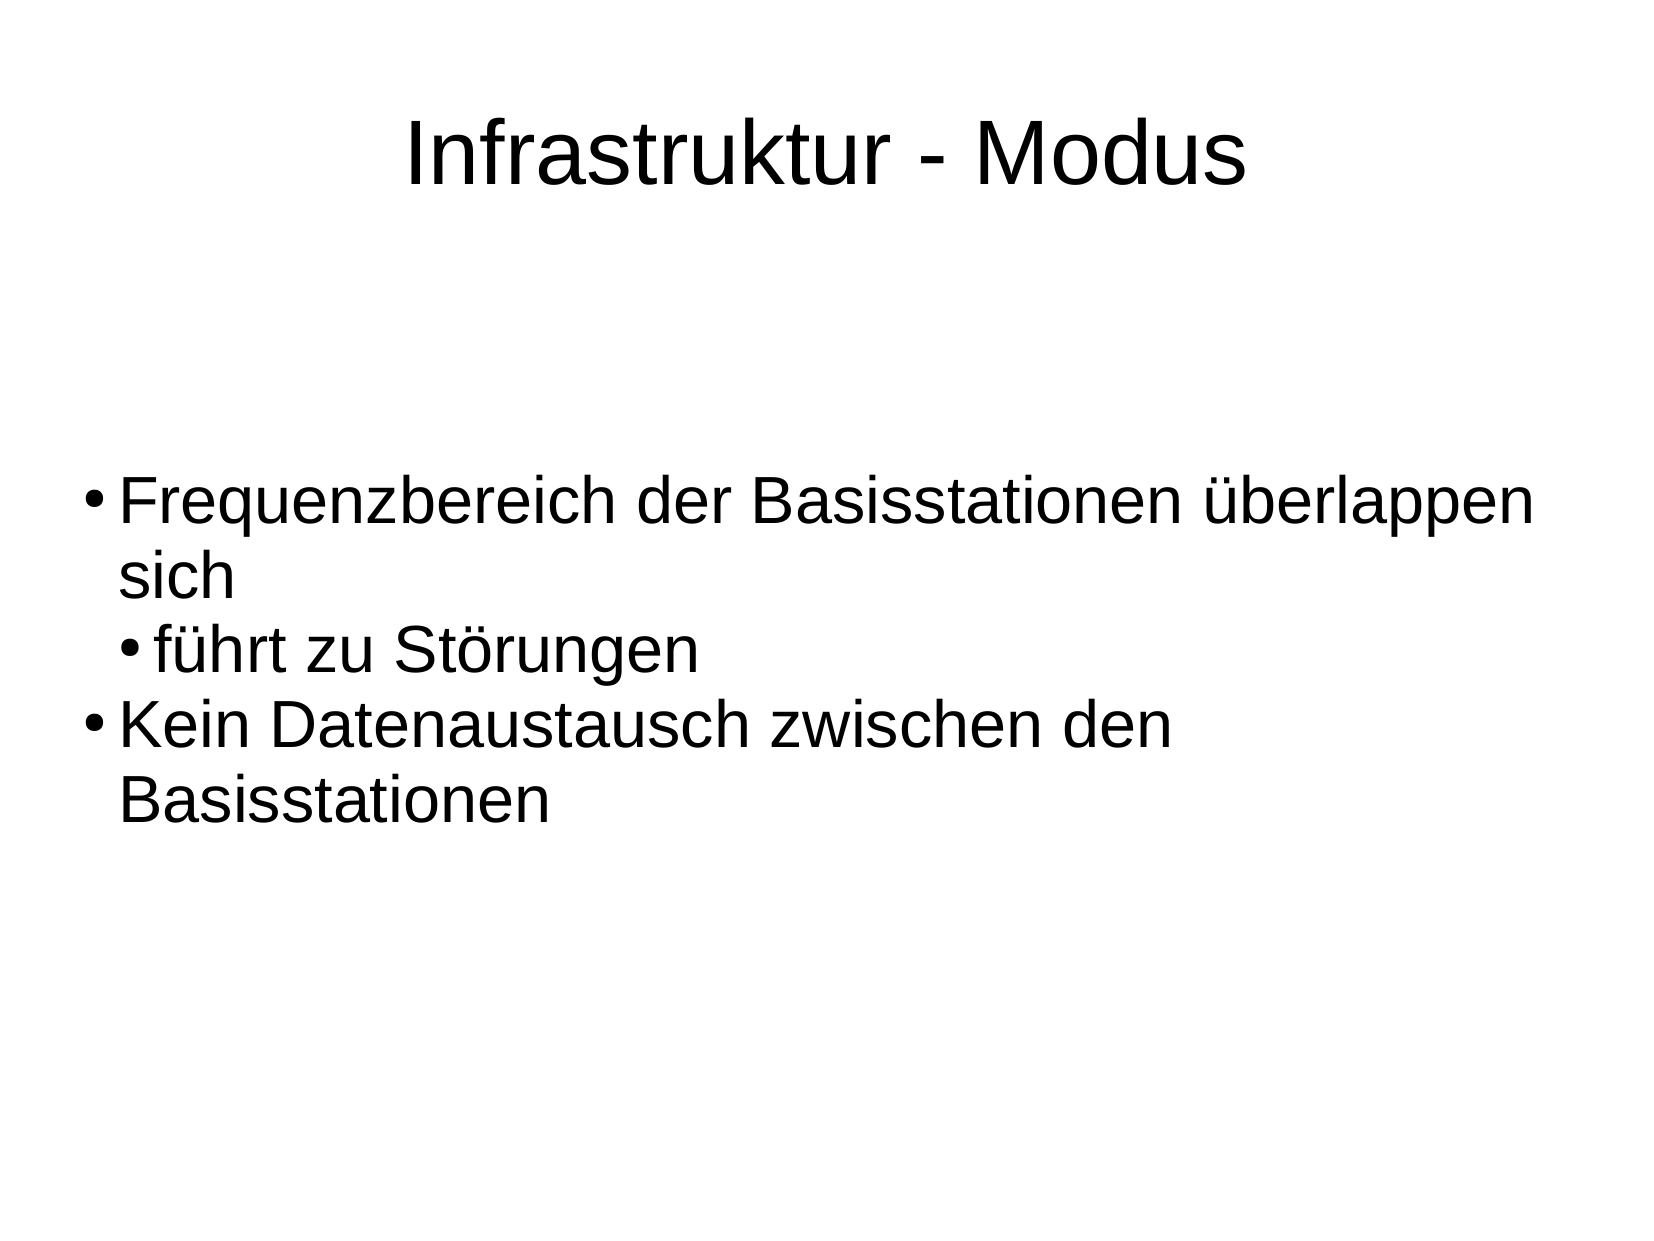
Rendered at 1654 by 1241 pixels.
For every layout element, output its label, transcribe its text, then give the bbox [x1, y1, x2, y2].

title Infrastruktur - Modus [82, 49, 1571, 257]
subtitle Frequenzbereich der Basisstationen überlappen sich führt zu Störungen Kein Datenaustausch zwischen den Basisstationen [82, 290, 1571, 1010]
